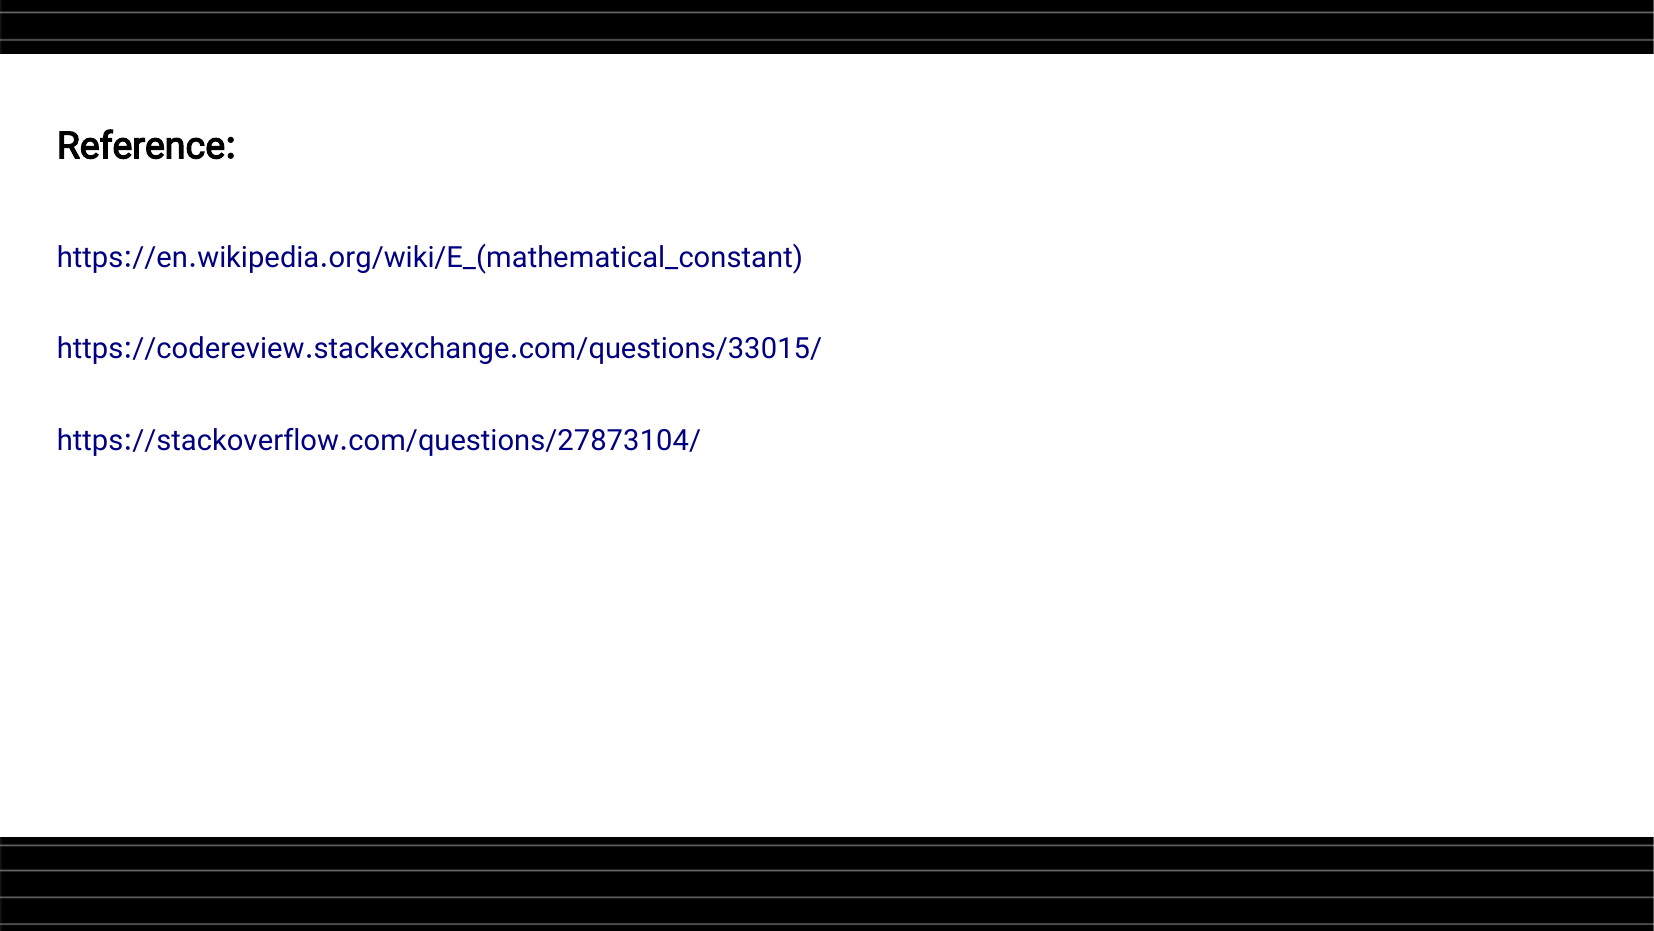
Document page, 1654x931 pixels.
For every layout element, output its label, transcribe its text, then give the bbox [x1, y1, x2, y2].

subtitle Reference: https://en.wikipedia.org/wiki/E_(mathematical_constant) https://codereview.stackexchange.com/questions/33015/ https://stackoverflow.com/questions/27873104/ [56, 119, 1546, 721]
picture [0, 837, 1654, 931]
picture [0, 0, 1654, 54]
